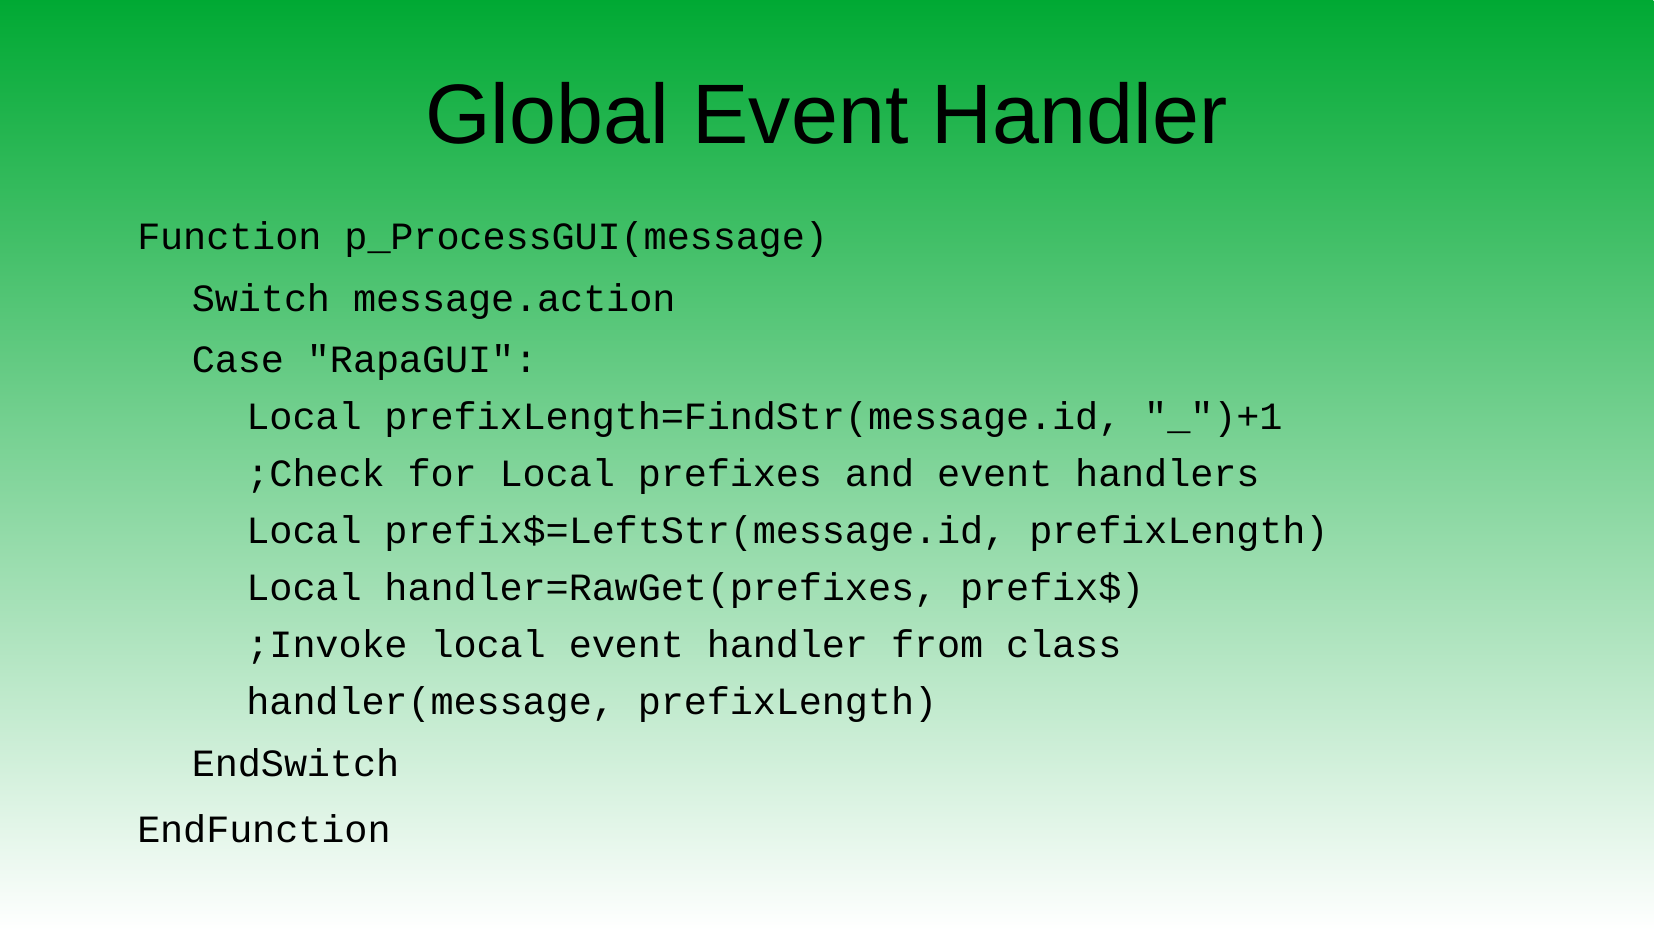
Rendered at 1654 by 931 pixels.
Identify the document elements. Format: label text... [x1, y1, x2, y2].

title Global Event Handler [82, 36, 1571, 193]
list Function p_ProcessGUI(message) Switch message.action Case "RapaGUI": Local prefixLength=FindStr(message.id, "_")+1 ;Check for Local prefixes and event handlers Local prefix$=LeftStr(message.id, prefixLength) Local handler=RawGet(prefixes, prefix$) ;Invoke local event handler from class handler(message, prefixLength) EndSwitch EndFunction [82, 217, 1571, 863]
